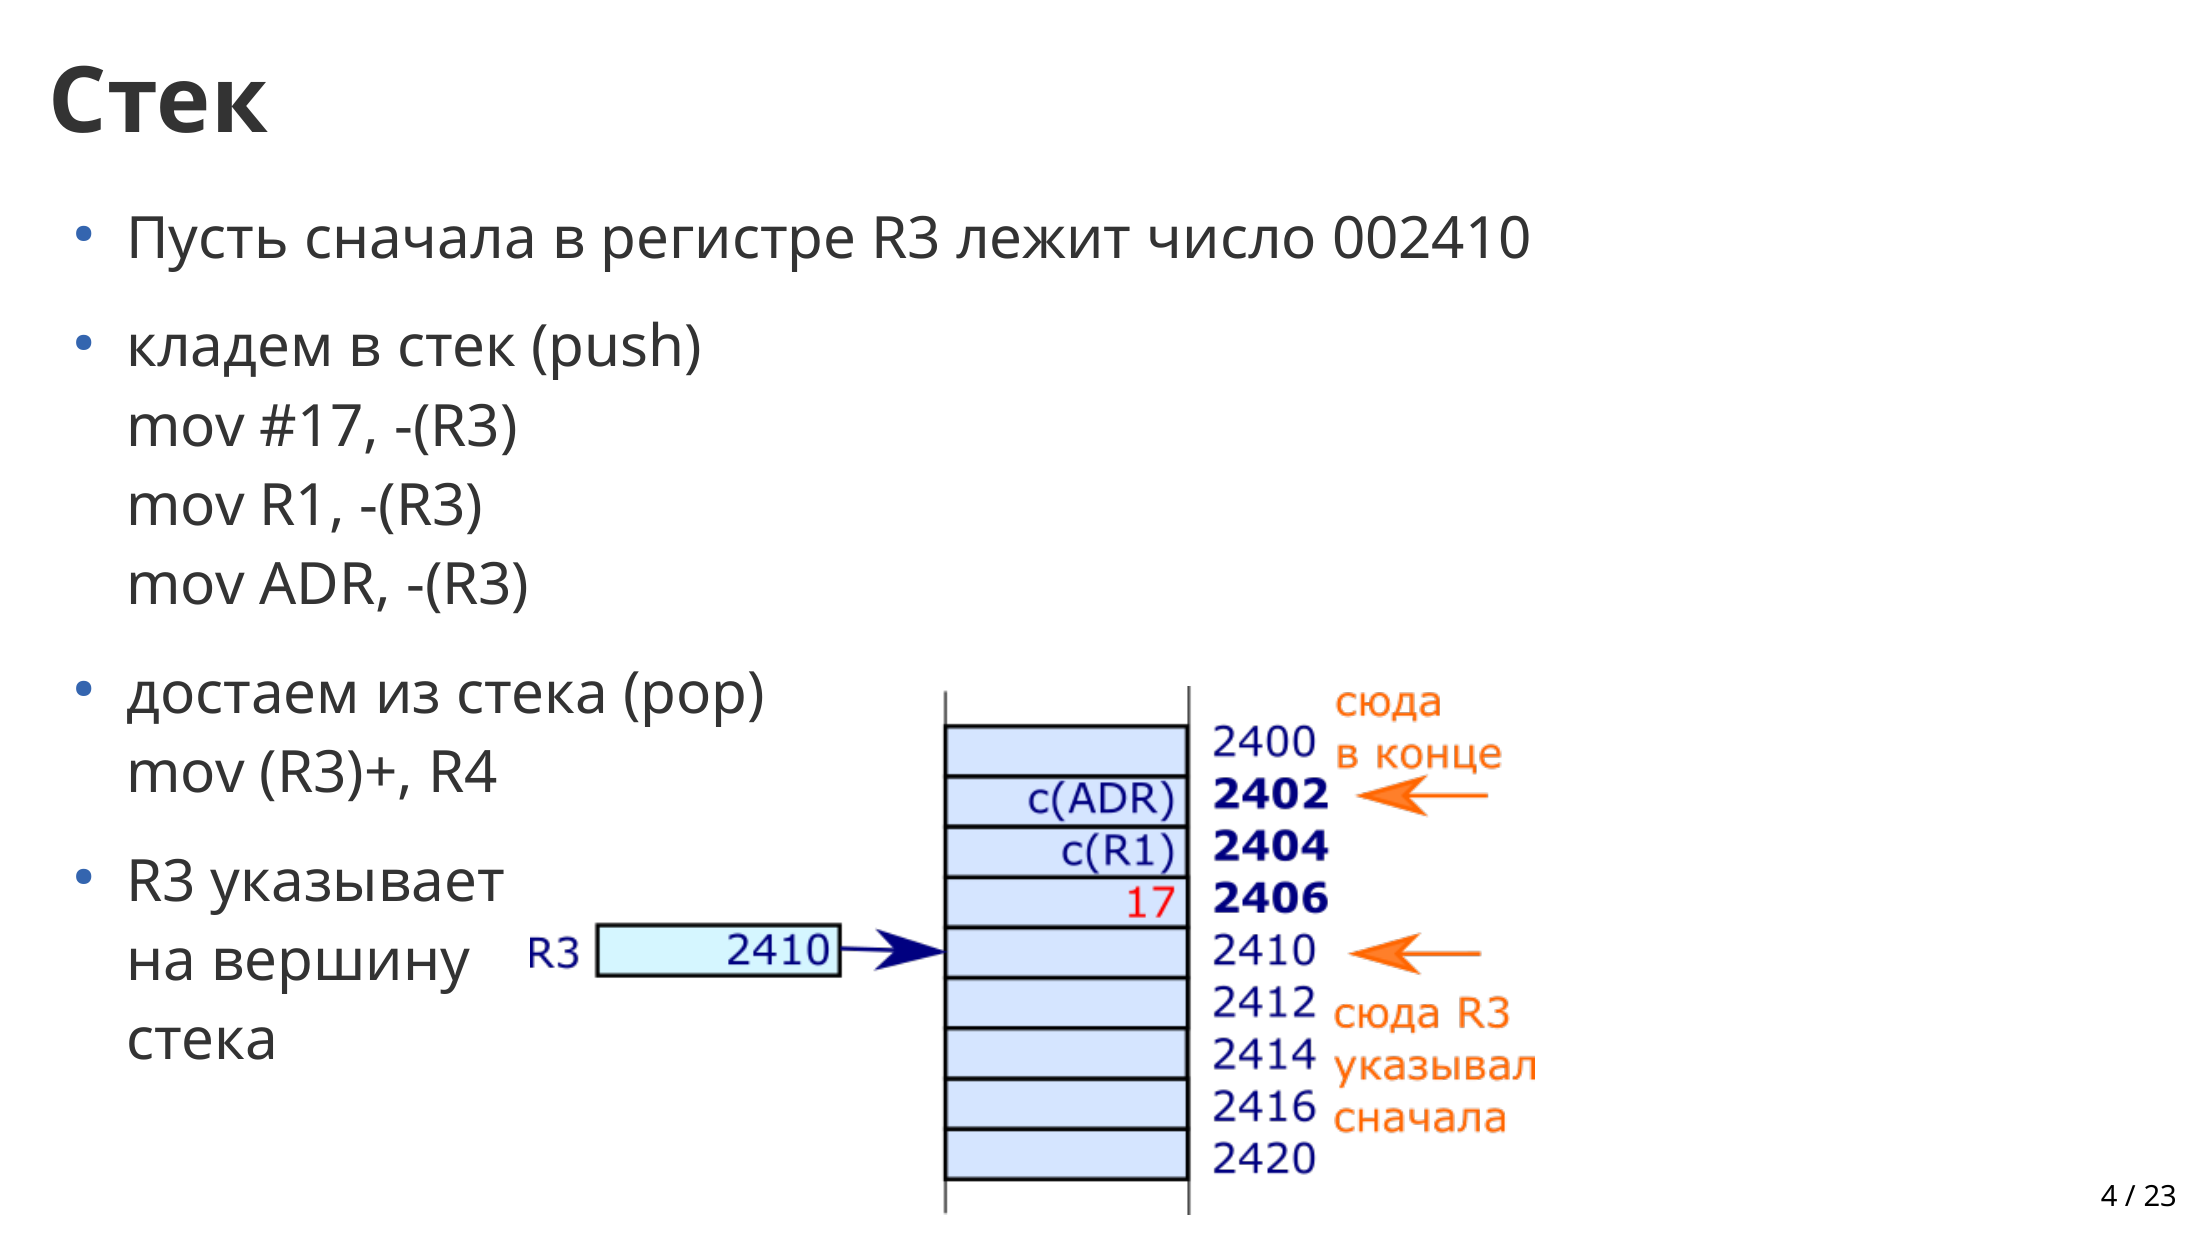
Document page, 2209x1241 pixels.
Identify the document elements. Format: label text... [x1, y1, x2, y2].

title Стек [48, 34, 2174, 160]
picture [530, 686, 1535, 1215]
list Пусть сначала в регистре R3 лежит число 002410 кладем в стек (push) mov #17, -(R3) mov R1, -(R3) mov ADR, -(R3) достаем из стека (pop) mov (R3)+, R4 R3 указывает на вершину стека [55, 195, 1690, 1177]
